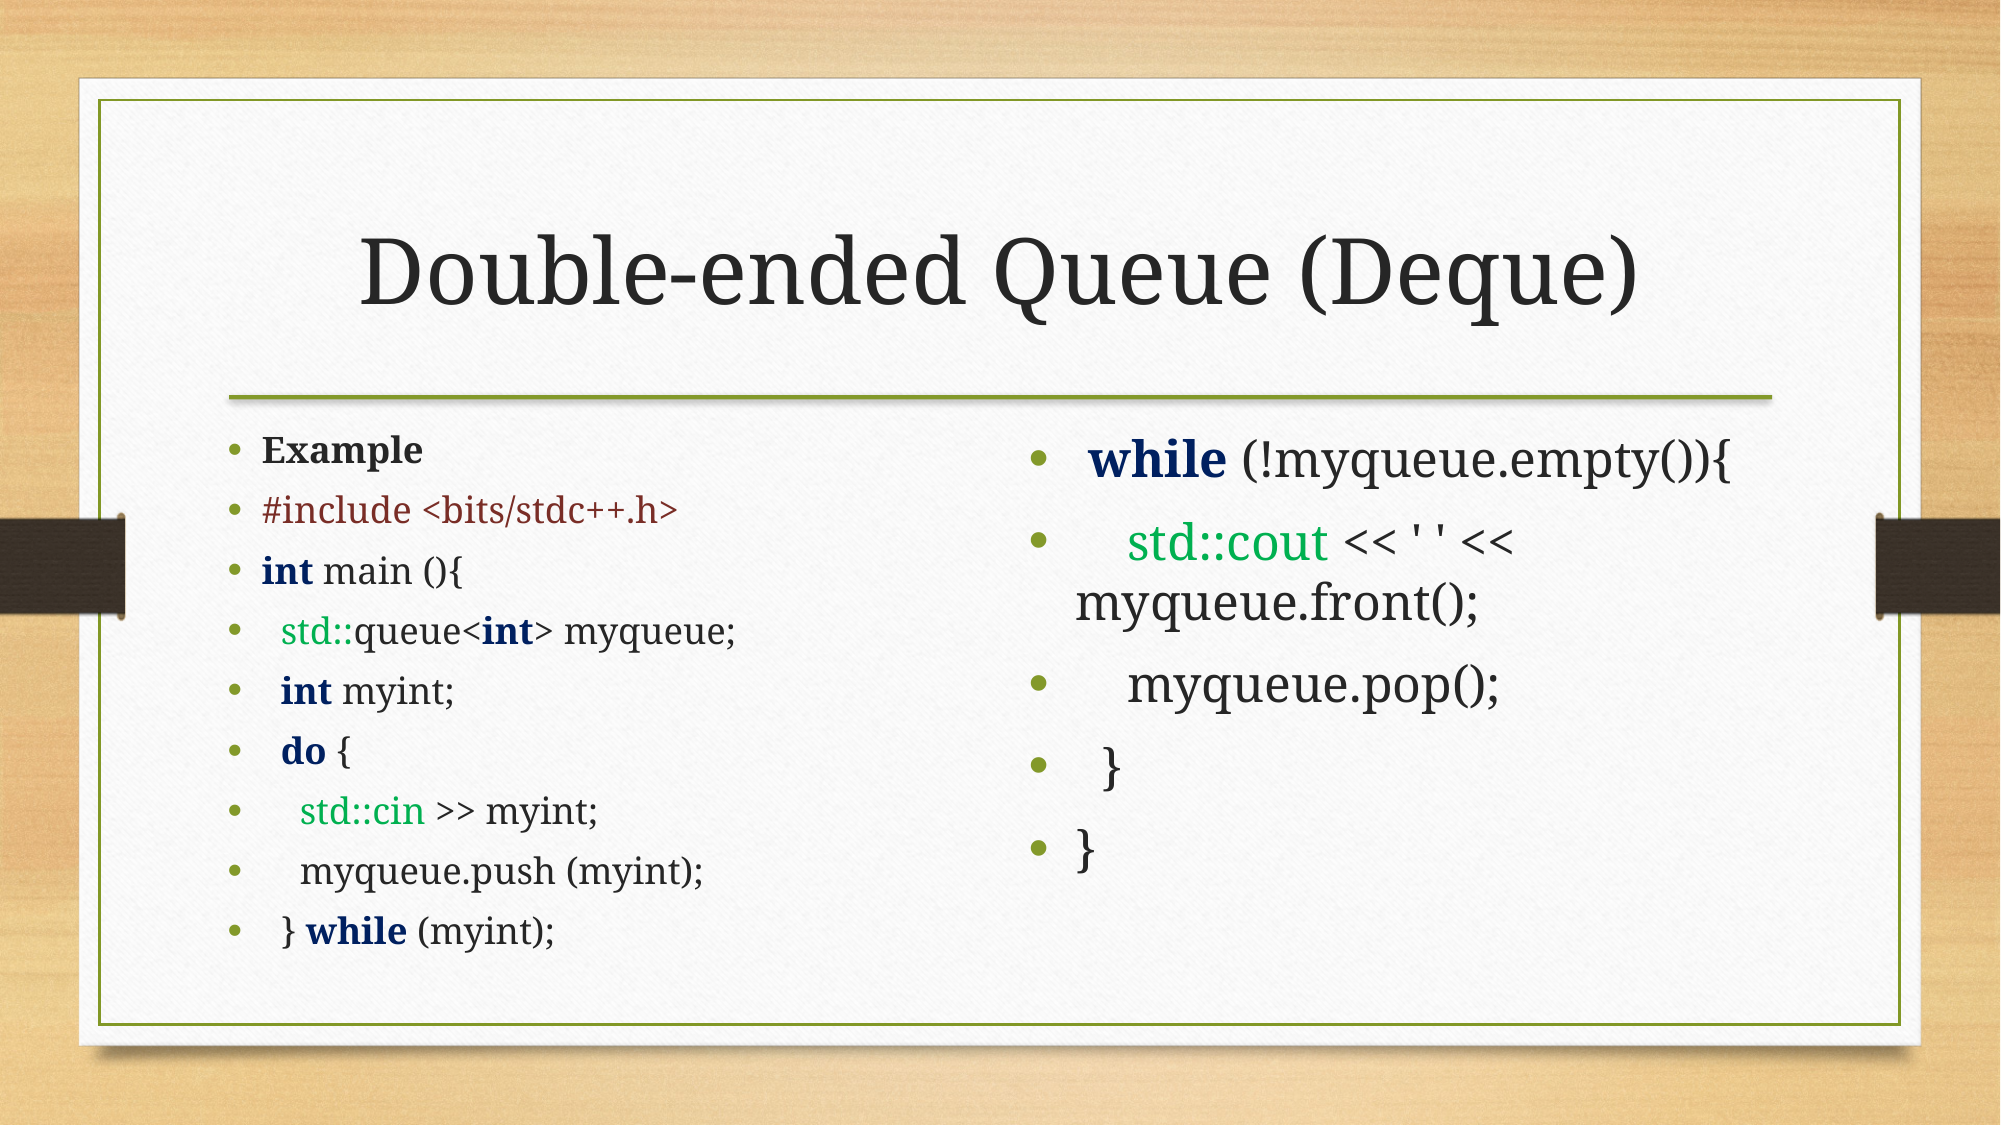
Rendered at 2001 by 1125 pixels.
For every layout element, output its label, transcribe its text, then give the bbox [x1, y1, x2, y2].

text_box Double-ended Queue (Deque) [212, 161, 1788, 375]
text_box while (!myqueue.empty()){ std::cout << ' ' << myqueue.front(); myqueue.pop(); } } [1013, 420, 1788, 963]
text_box Example #include <bits/stdc++.h> int main (){ std::queue<int> myqueue; int myint; do { std::cin >> myint; myqueue.push (myint); } while (myint); [212, 420, 987, 963]
picture [0, 0, 2001, 1125]
